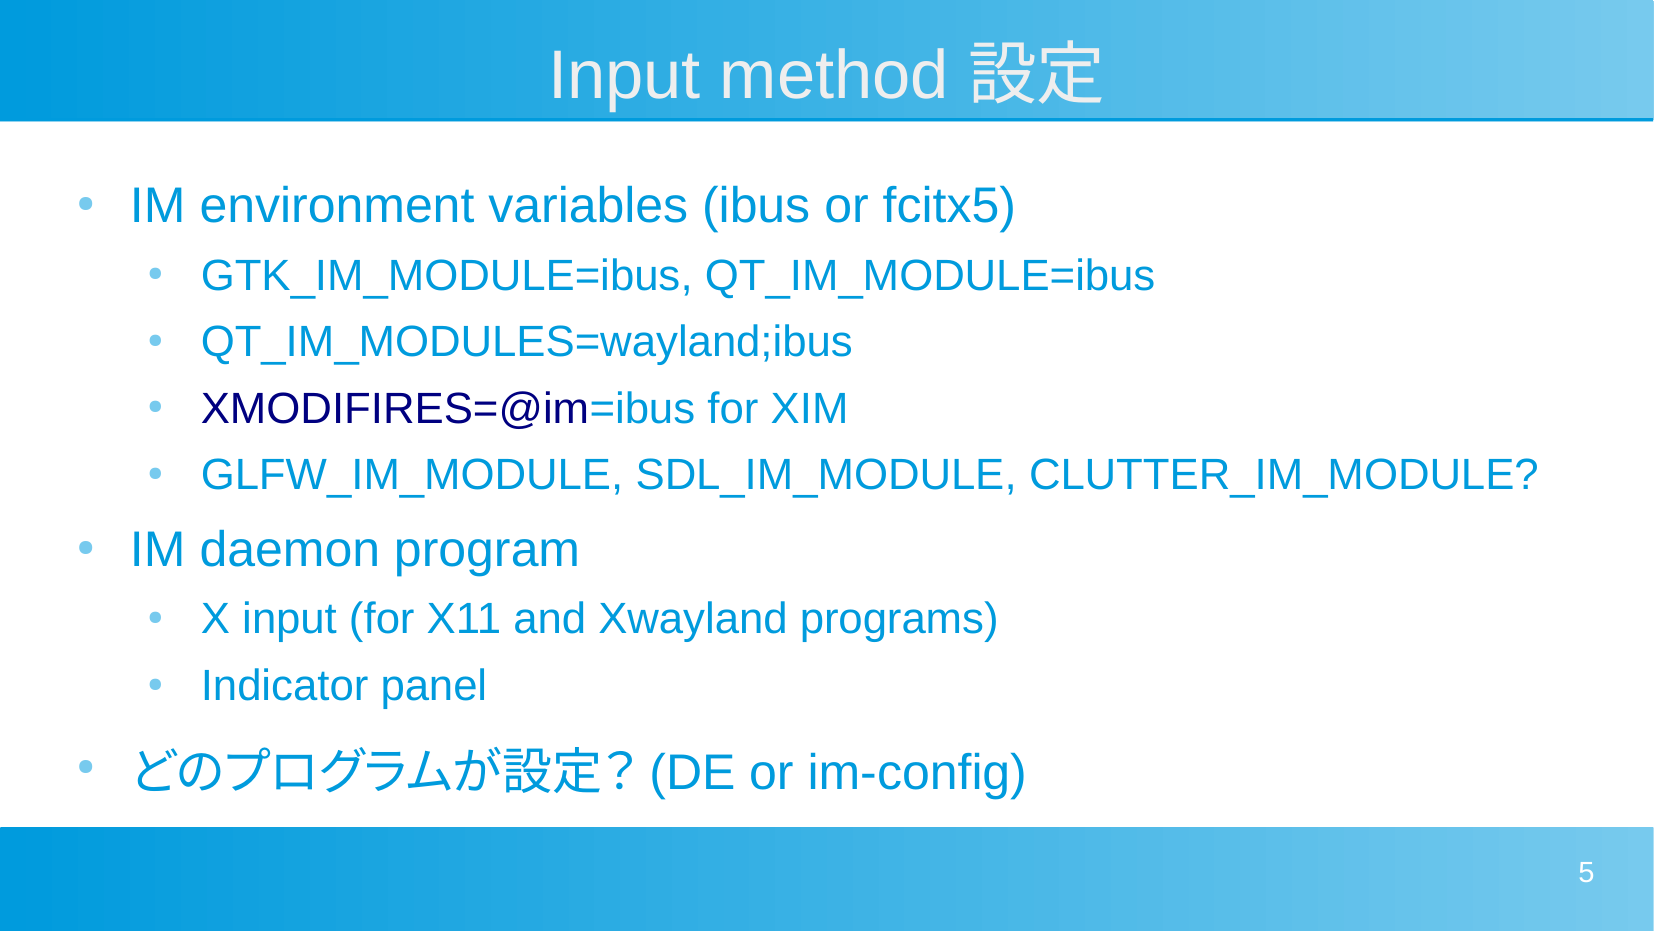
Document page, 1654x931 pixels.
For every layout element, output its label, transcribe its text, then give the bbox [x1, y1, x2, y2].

list IM environment variables (ibus or fcitx5) GTK_IM_MODULE=ibus, QT_IM_MODULE=ibus QT_IM_MODULES=wayland;ibus XMODIFIRES=@im=ibus for XIM GLFW_IM_MODULE, SDL_IM_MODULE, CLUTTER_IM_MODULE? IM daemon program X input (for X11 and Xwayland programs) Indicator panel どのプログラムが設定？ (DE or im-config) [59, 177, 1595, 768]
title Input method 設定 [59, 18, 1595, 119]
